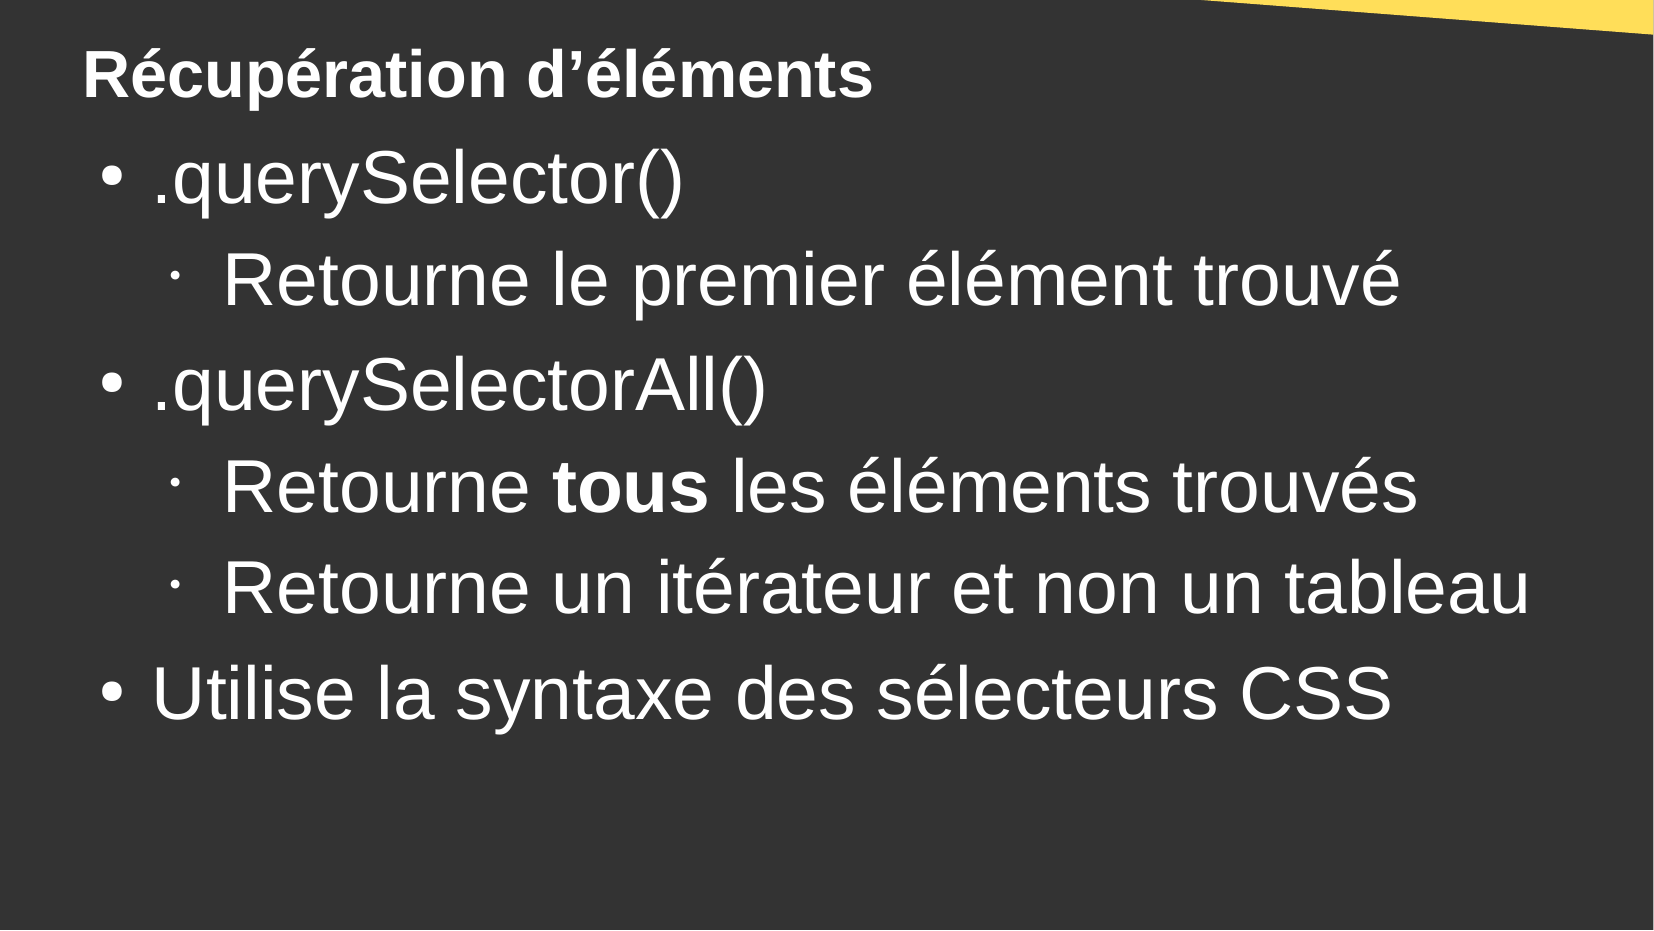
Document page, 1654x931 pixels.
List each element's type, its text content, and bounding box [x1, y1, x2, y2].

title Récupération d’éléments [82, 37, 1571, 112]
list .querySelector() Retourne le premier élément trouvé .querySelectorAll() Retourne tous les éléments trouvés Retourne un itérateur et non un tableau Utilise la syntaxe des sélecteurs CSS [80, 135, 1619, 875]
text_box [1201, 0, 1654, 35]
